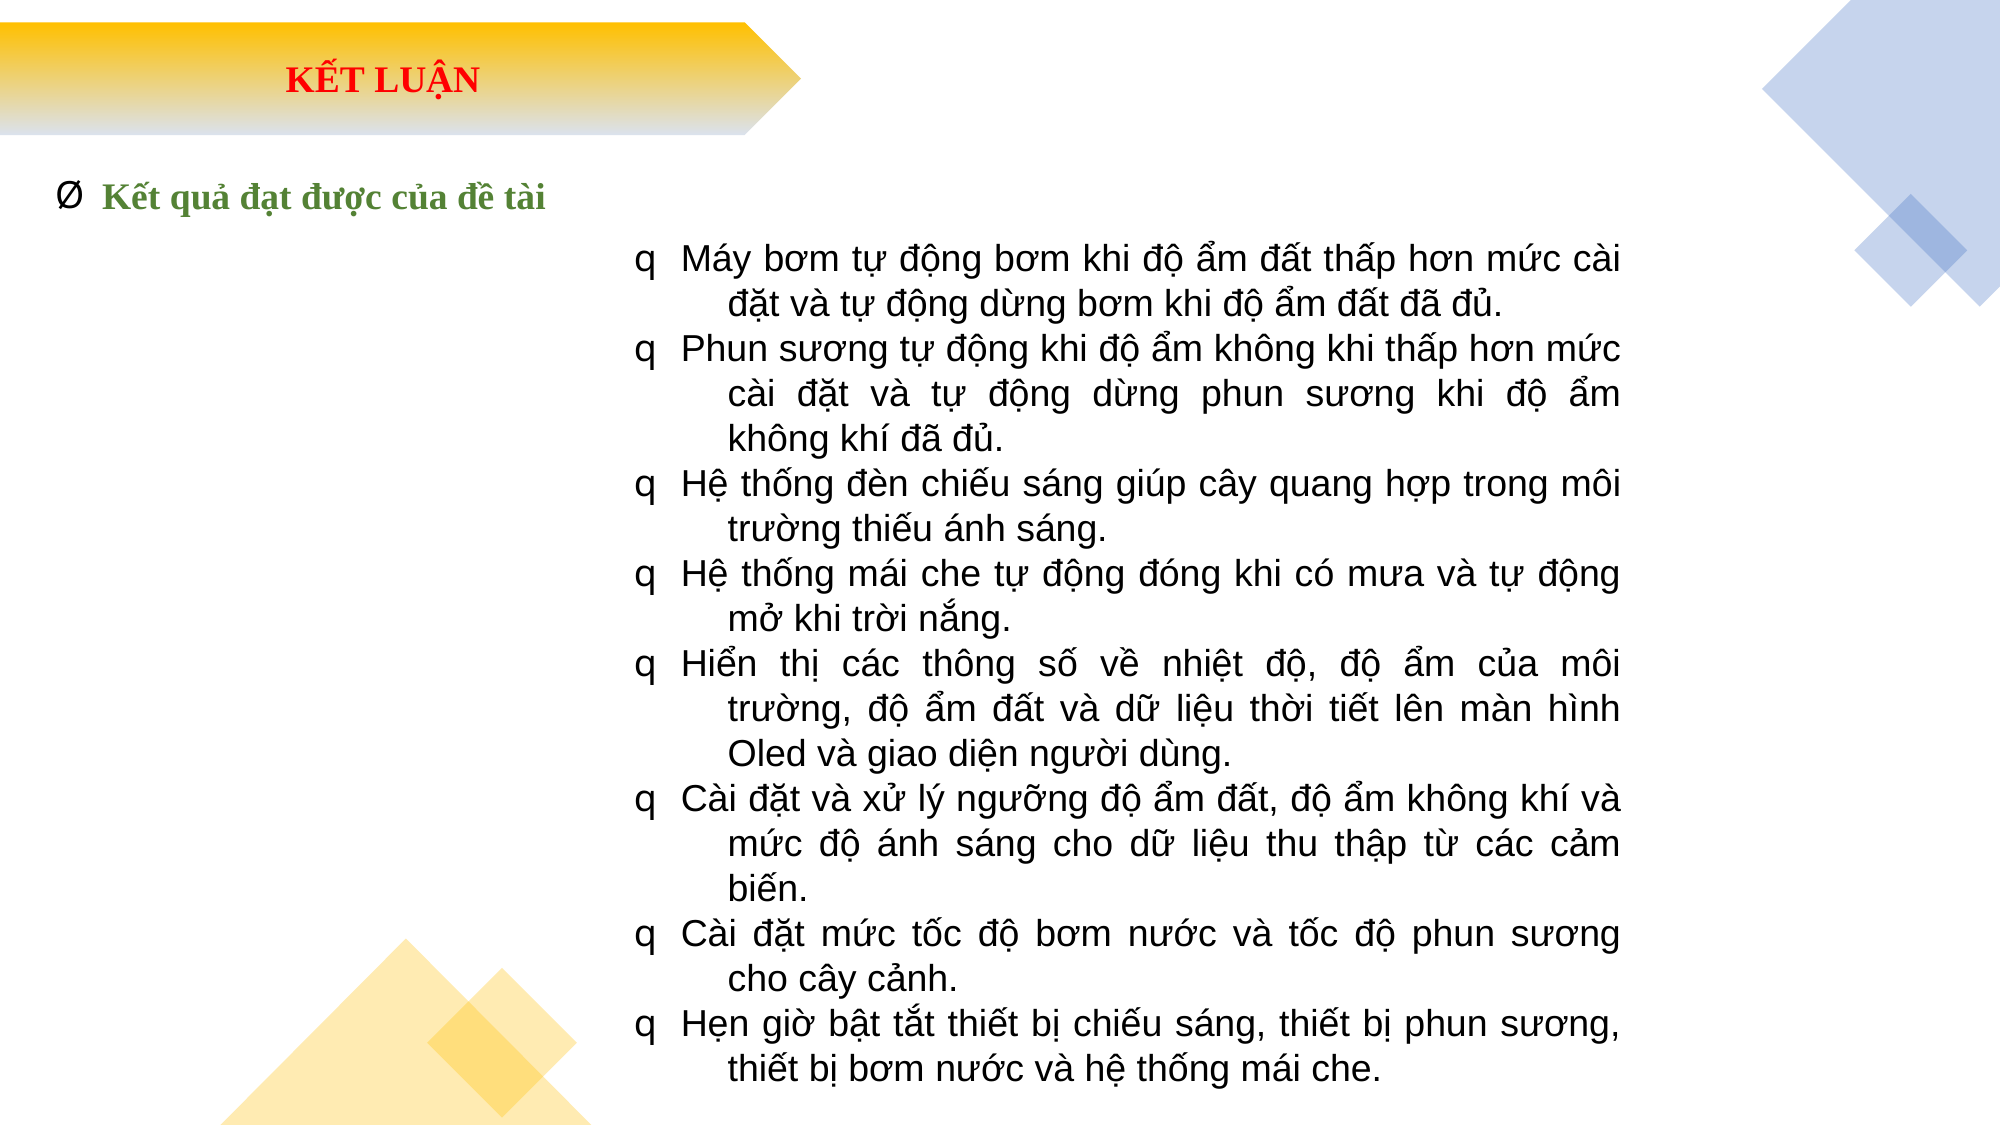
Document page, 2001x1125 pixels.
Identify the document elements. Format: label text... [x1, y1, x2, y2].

text_box [220, 938, 592, 1125]
text_box KẾT LUẬN [30, 47, 736, 109]
text_box [0, 22, 802, 136]
text_box Máy bơm tự động bơm khi độ ẩm đất thấp hơn mức cài đặt và tự động dừng bơm khi độ ẩm đất đã đủ. Phun sương tự động khi độ ẩm không khi thấp hơn mức cài đặt và tự động dừng phun sương khi độ ẩm không khí đã đủ. Hệ thống đèn chiếu sáng giúp cây quang hợp trong môi trường thiếu ánh sáng. Hệ thống mái che tự động đóng khi có mưa và tự động mở khi trời nắng. Hiển thị các thông số về nhiệt độ, độ ẩm của môi trường, độ ẩm đất và dữ liệu thời tiết lên màn hình Oled và giao diện người dùng. Cài đặt và xử lý ngưỡng độ ẩm đất, độ ẩm không khí và mức độ ánh sáng cho dữ liệu thu thập từ các cảm biến. Cài đặt mức tốc độ bơm nước và tốc độ phun sương cho cây cảnh. Hẹn giờ bật tắt thiết bị chiếu sáng, thiết bị phun sương, thiết bị bơm nước và hệ thống mái che. [618, 226, 1637, 1060]
text_box [1761, 0, 2000, 307]
text_box Kết quả đạt được của đề tài [40, 164, 592, 227]
